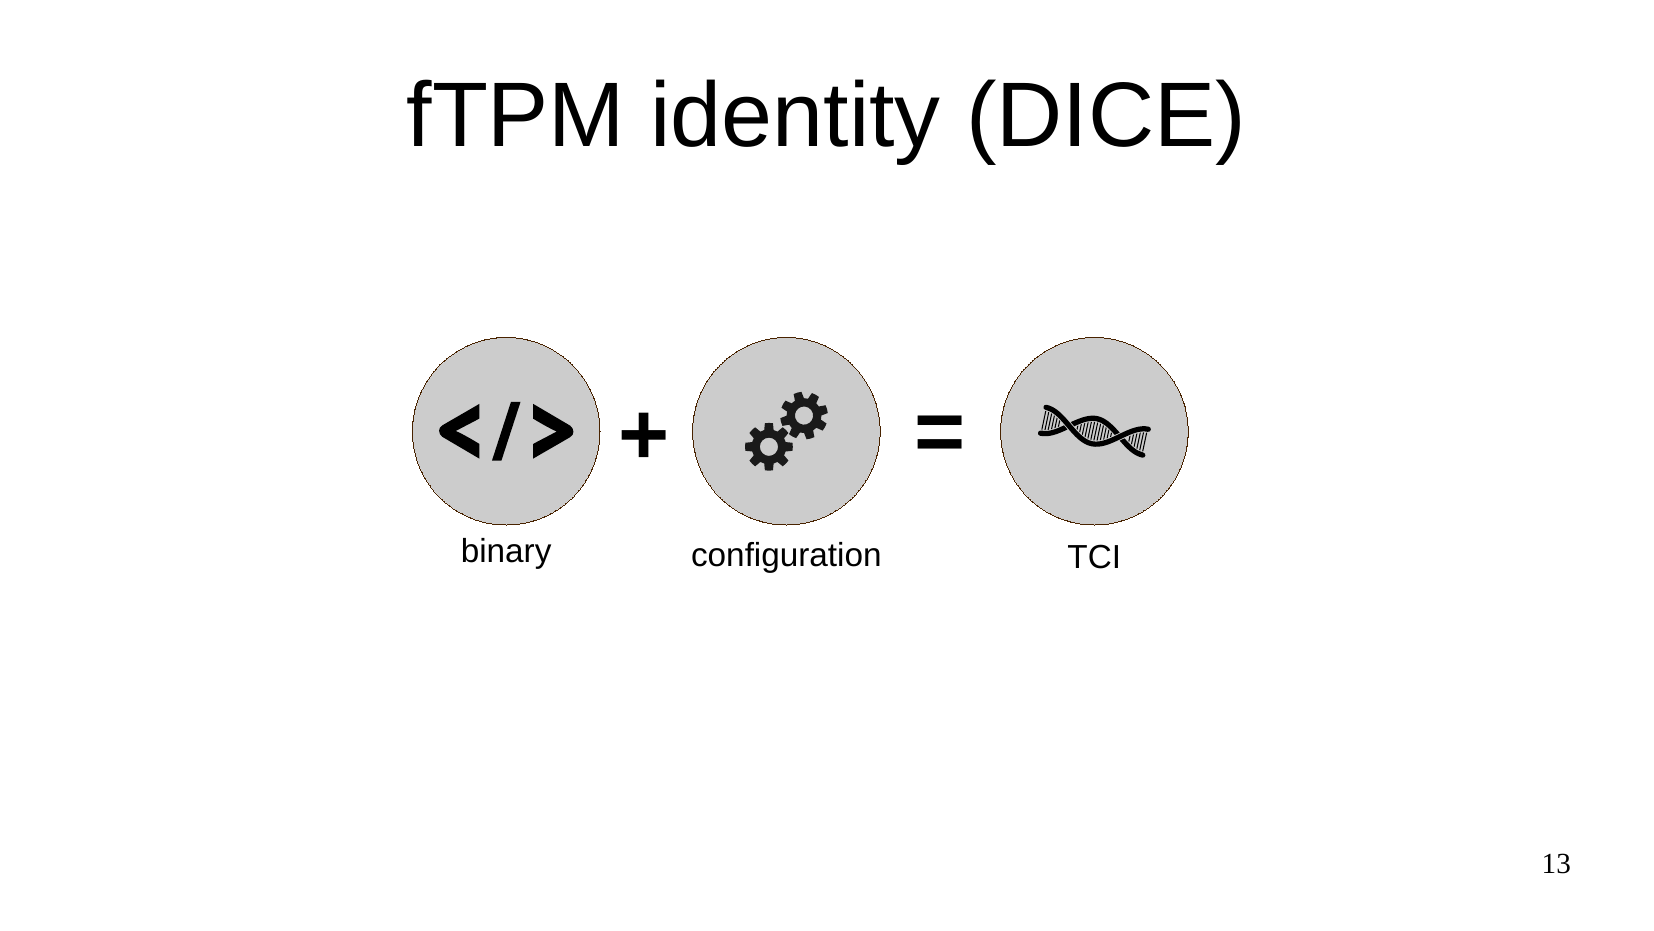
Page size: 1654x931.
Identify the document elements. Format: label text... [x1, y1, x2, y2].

text_box = [900, 375, 976, 488]
picture [744, 391, 829, 472]
text_box TCI [1052, 519, 1137, 595]
title fTPM identity (DICE) [82, 37, 1571, 193]
text_box [412, 337, 601, 513]
picture [439, 401, 574, 461]
text_box configuration [676, 517, 897, 593]
picture [1035, 401, 1154, 461]
text_box [692, 337, 881, 517]
text_box + [603, 377, 679, 491]
text_box binary [446, 513, 567, 589]
text_box [1000, 337, 1189, 519]
